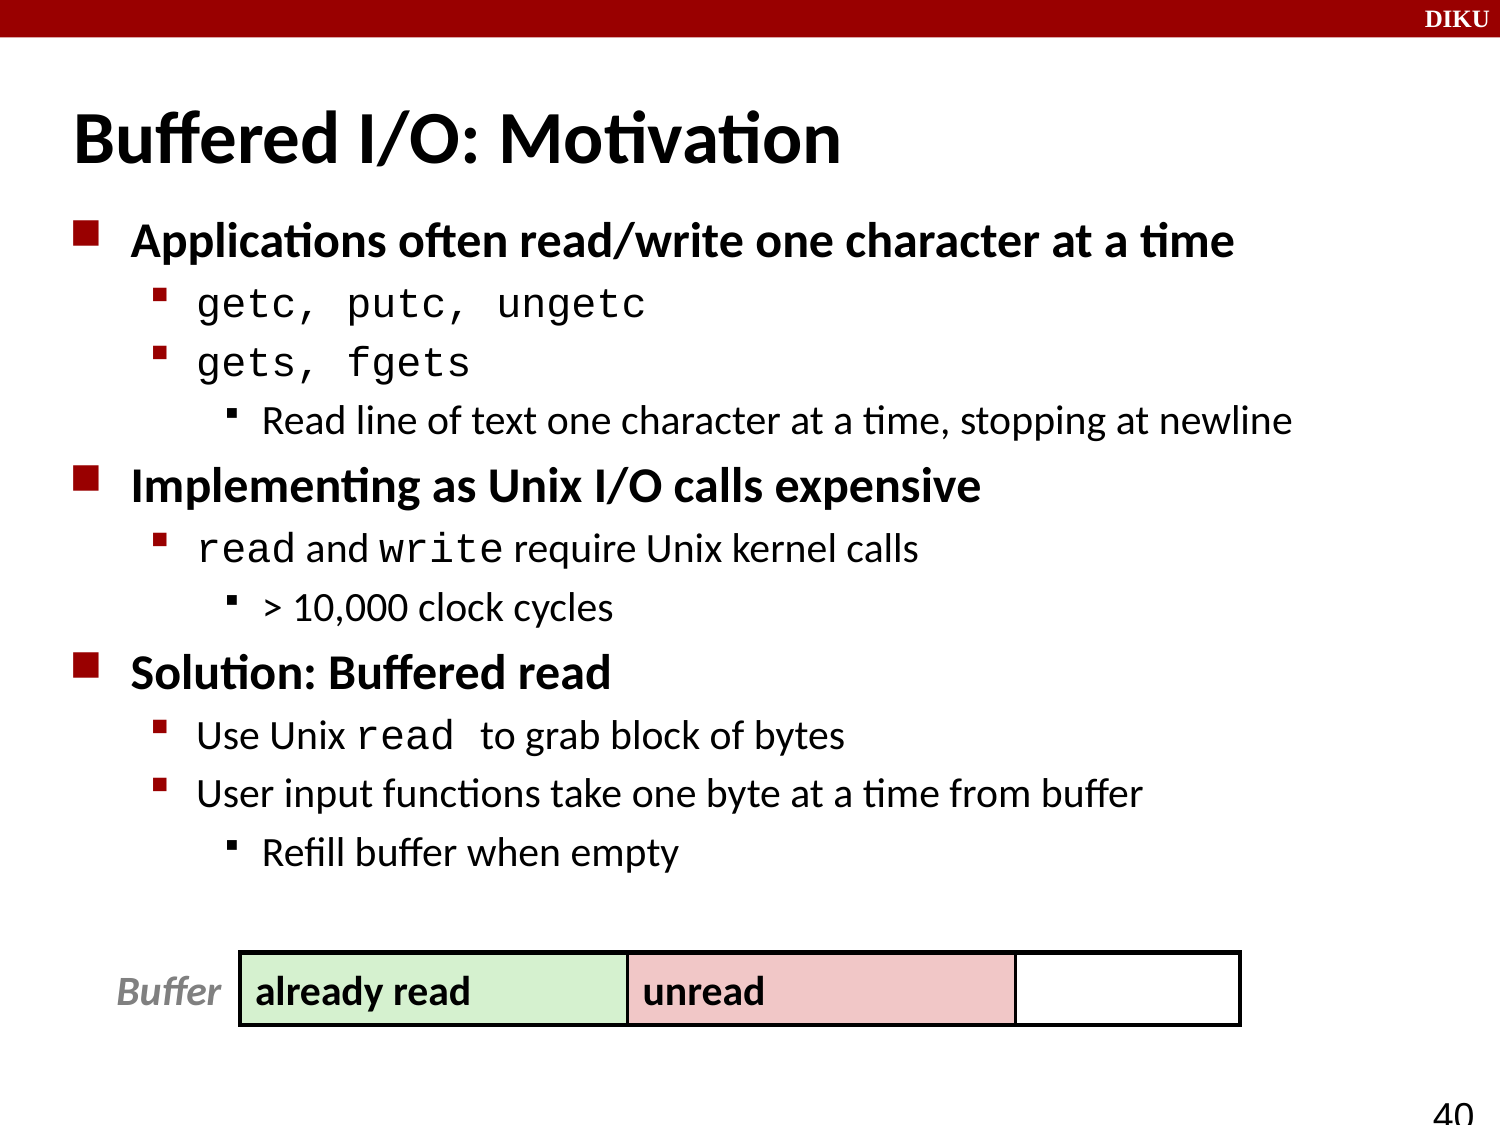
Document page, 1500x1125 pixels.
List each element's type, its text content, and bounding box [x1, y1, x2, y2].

text_box Buffered I/O: Motivation [58, 71, 1304, 197]
text_box Buffer [101, 956, 237, 1022]
text_box already read [242, 955, 628, 1023]
text_box unread [628, 955, 1016, 1023]
text_box Applications often read/write one character at a time getc, putc, ungetc gets, fgets Read line of text one character at a time, stopping at newline Implementing as Unix I/O calls expensive read and write require Unix kernel calls > 10,000 clock cycles Solution: Buffered read Use Unix read to grab block of bytes User input functions take one byte at a time from buffer Refill buffer when empty [59, 200, 1423, 913]
